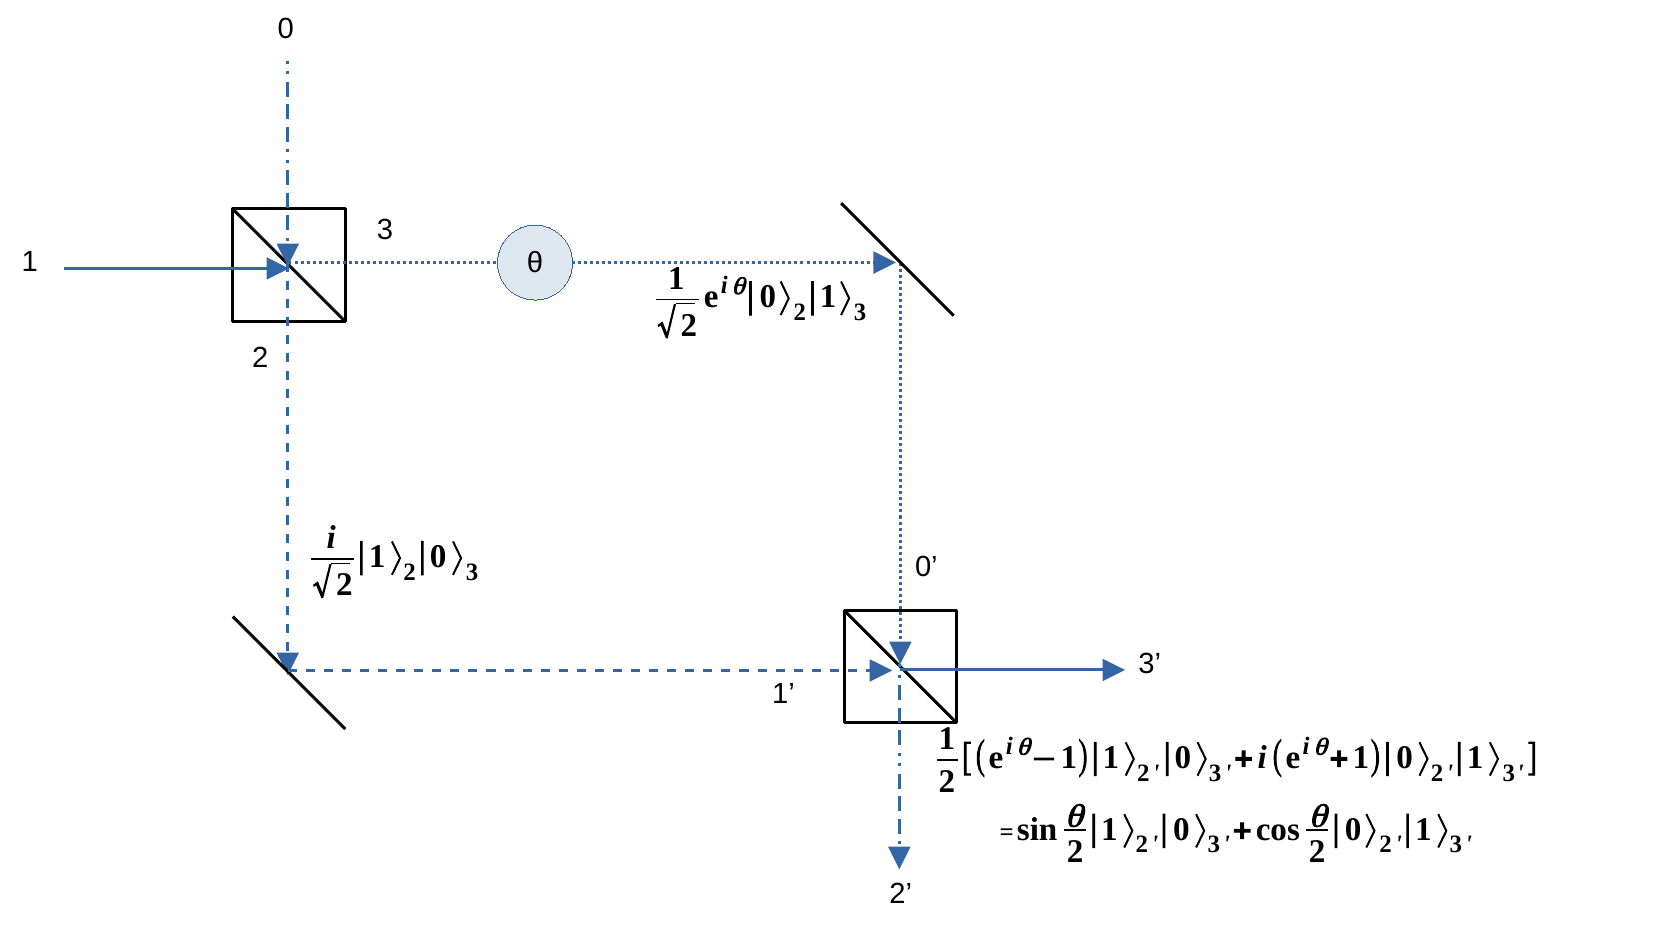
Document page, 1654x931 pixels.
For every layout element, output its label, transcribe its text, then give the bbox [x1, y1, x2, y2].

chart [303, 519, 485, 603]
chart [648, 259, 873, 343]
text_box 3 [362, 205, 413, 263]
text_box 0’ [900, 542, 959, 594]
text_box 0 [263, 4, 314, 62]
text_box 1’ [757, 669, 810, 727]
text_box 3’ [1123, 639, 1177, 696]
text_box 1 [6, 237, 58, 295]
chart [929, 720, 1544, 871]
text_box θ [497, 225, 573, 301]
text_box 2 [237, 333, 288, 391]
text_box 2’ [874, 869, 927, 927]
